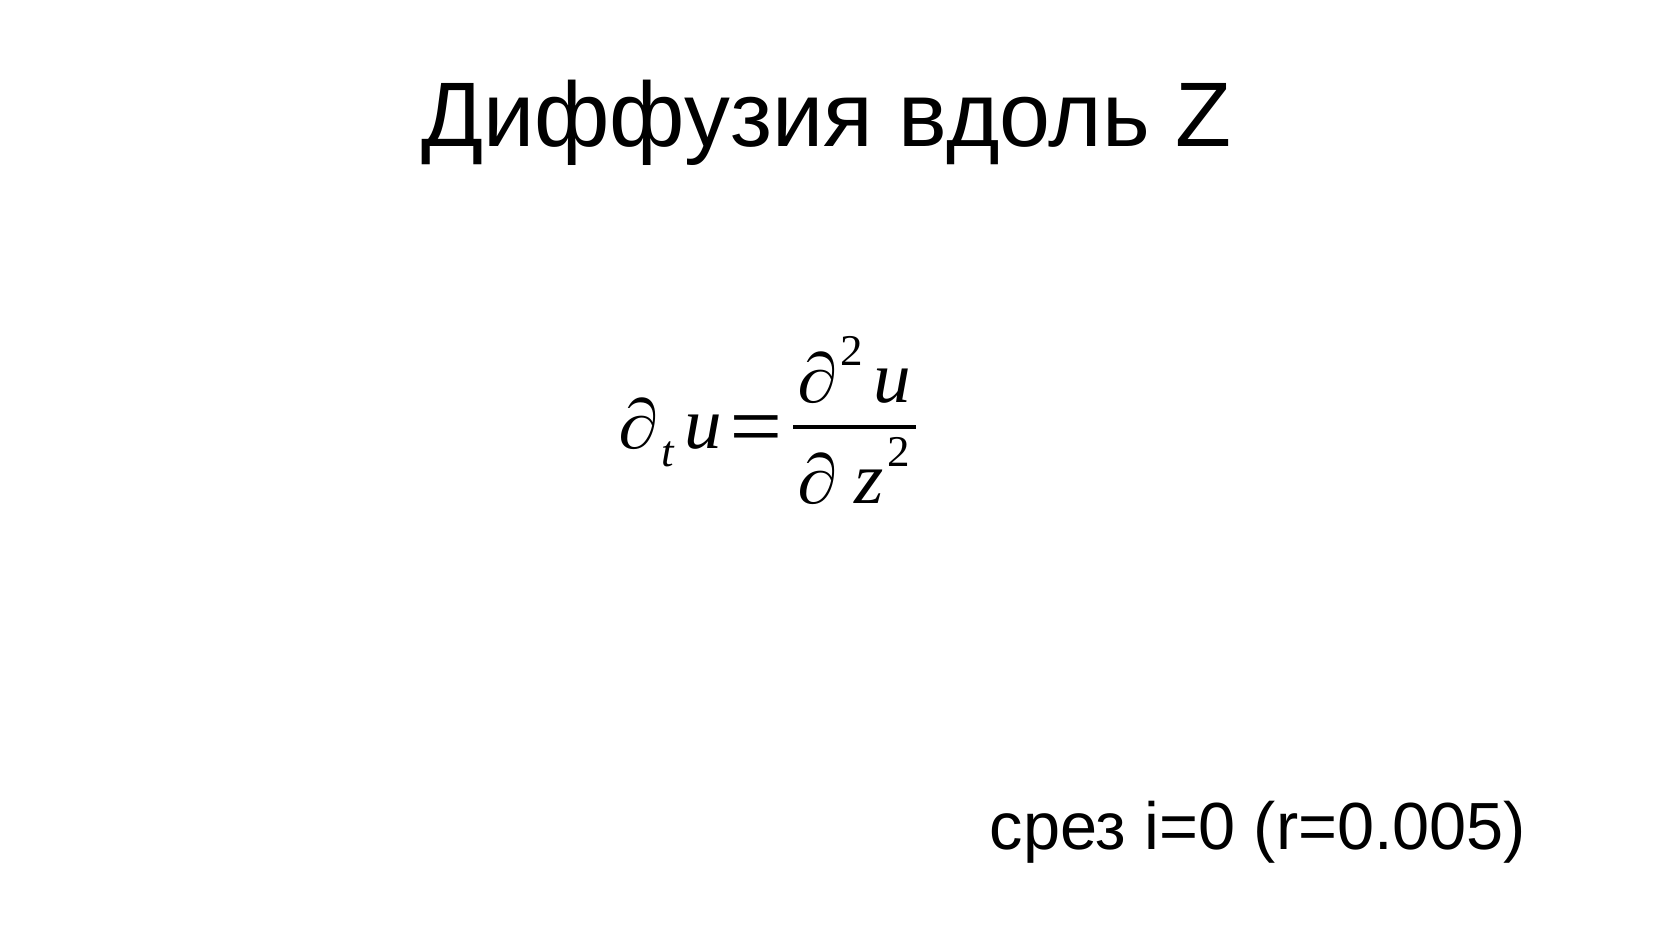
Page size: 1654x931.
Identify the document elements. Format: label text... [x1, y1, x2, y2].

title Диффузия вдоль Z [82, 37, 1571, 193]
text_box срез i=0 (r=0.005) [975, 781, 1613, 863]
chart [599, 333, 938, 526]
